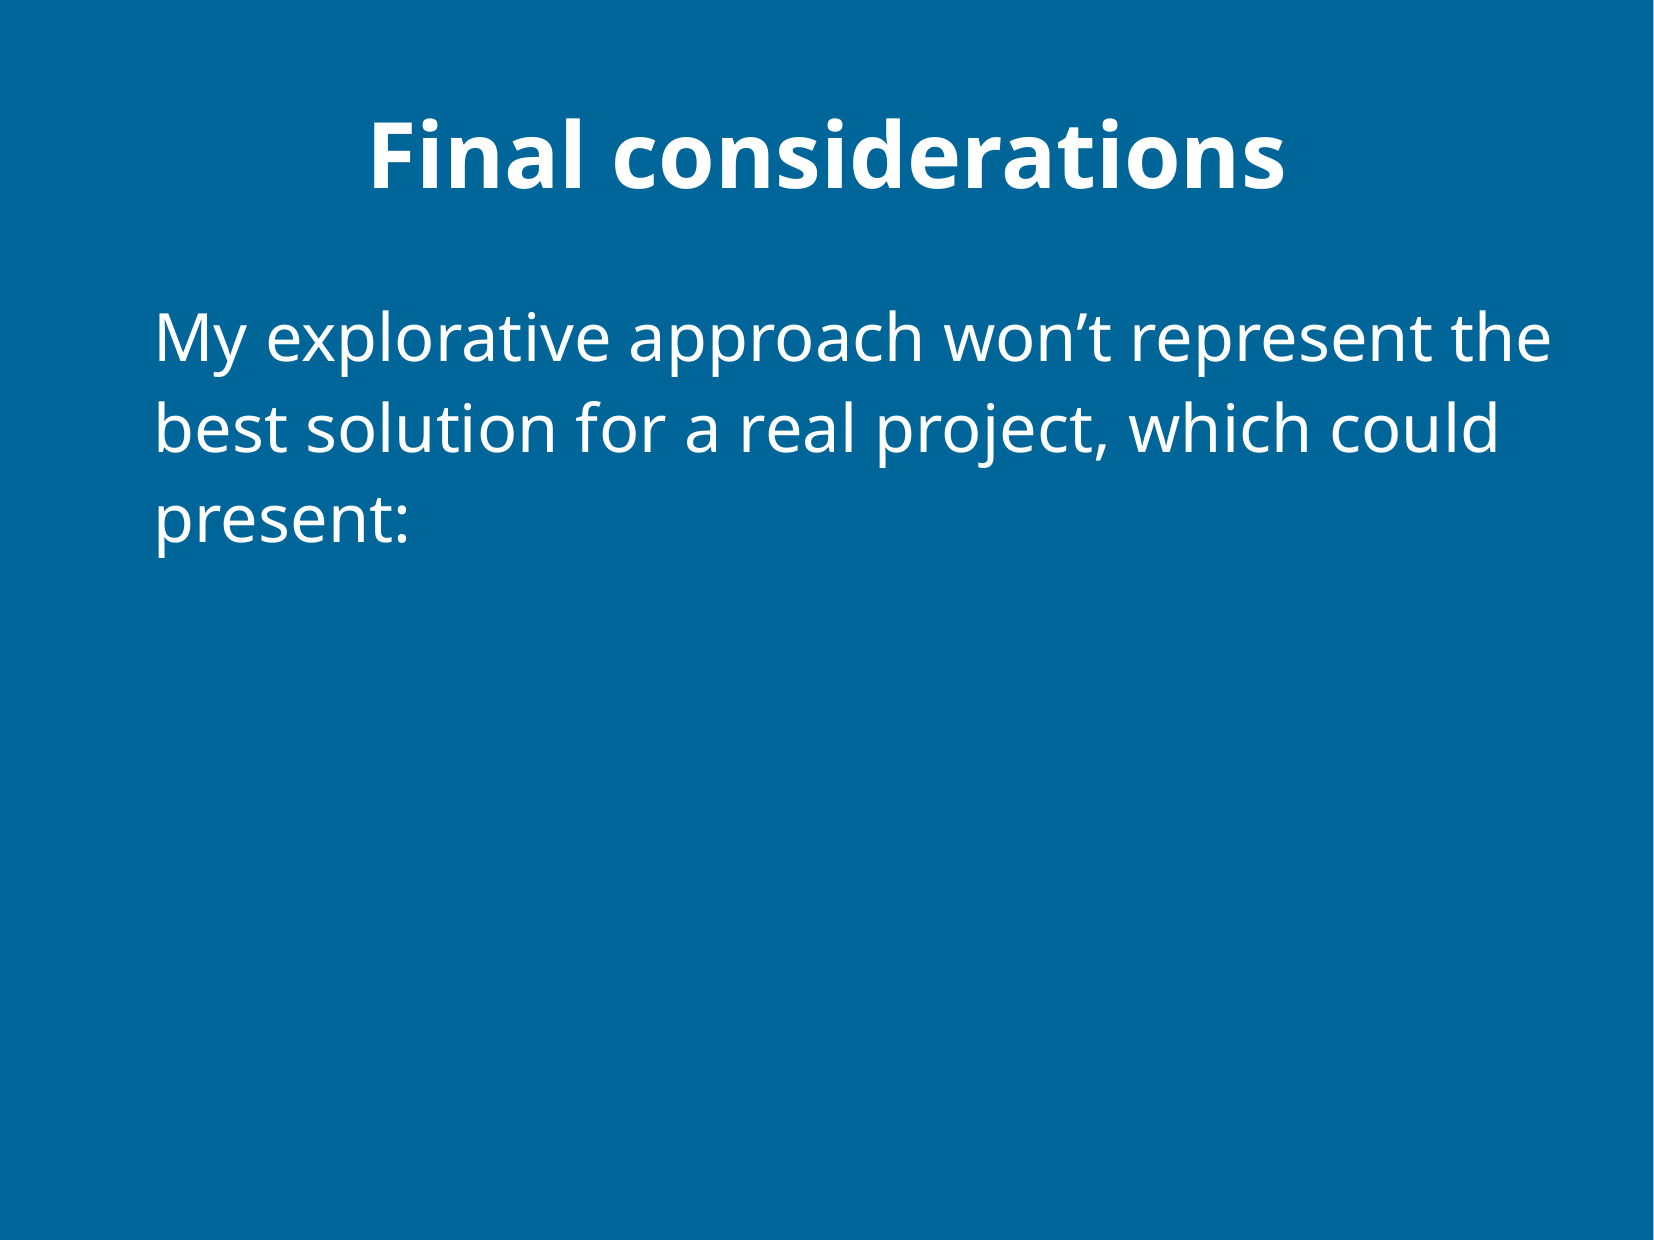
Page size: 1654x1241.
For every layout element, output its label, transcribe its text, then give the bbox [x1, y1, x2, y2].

list My explorative approach won’t represent the best solution for a real project, which could present: [82, 290, 1565, 975]
title Final considerations [82, 49, 1571, 257]
